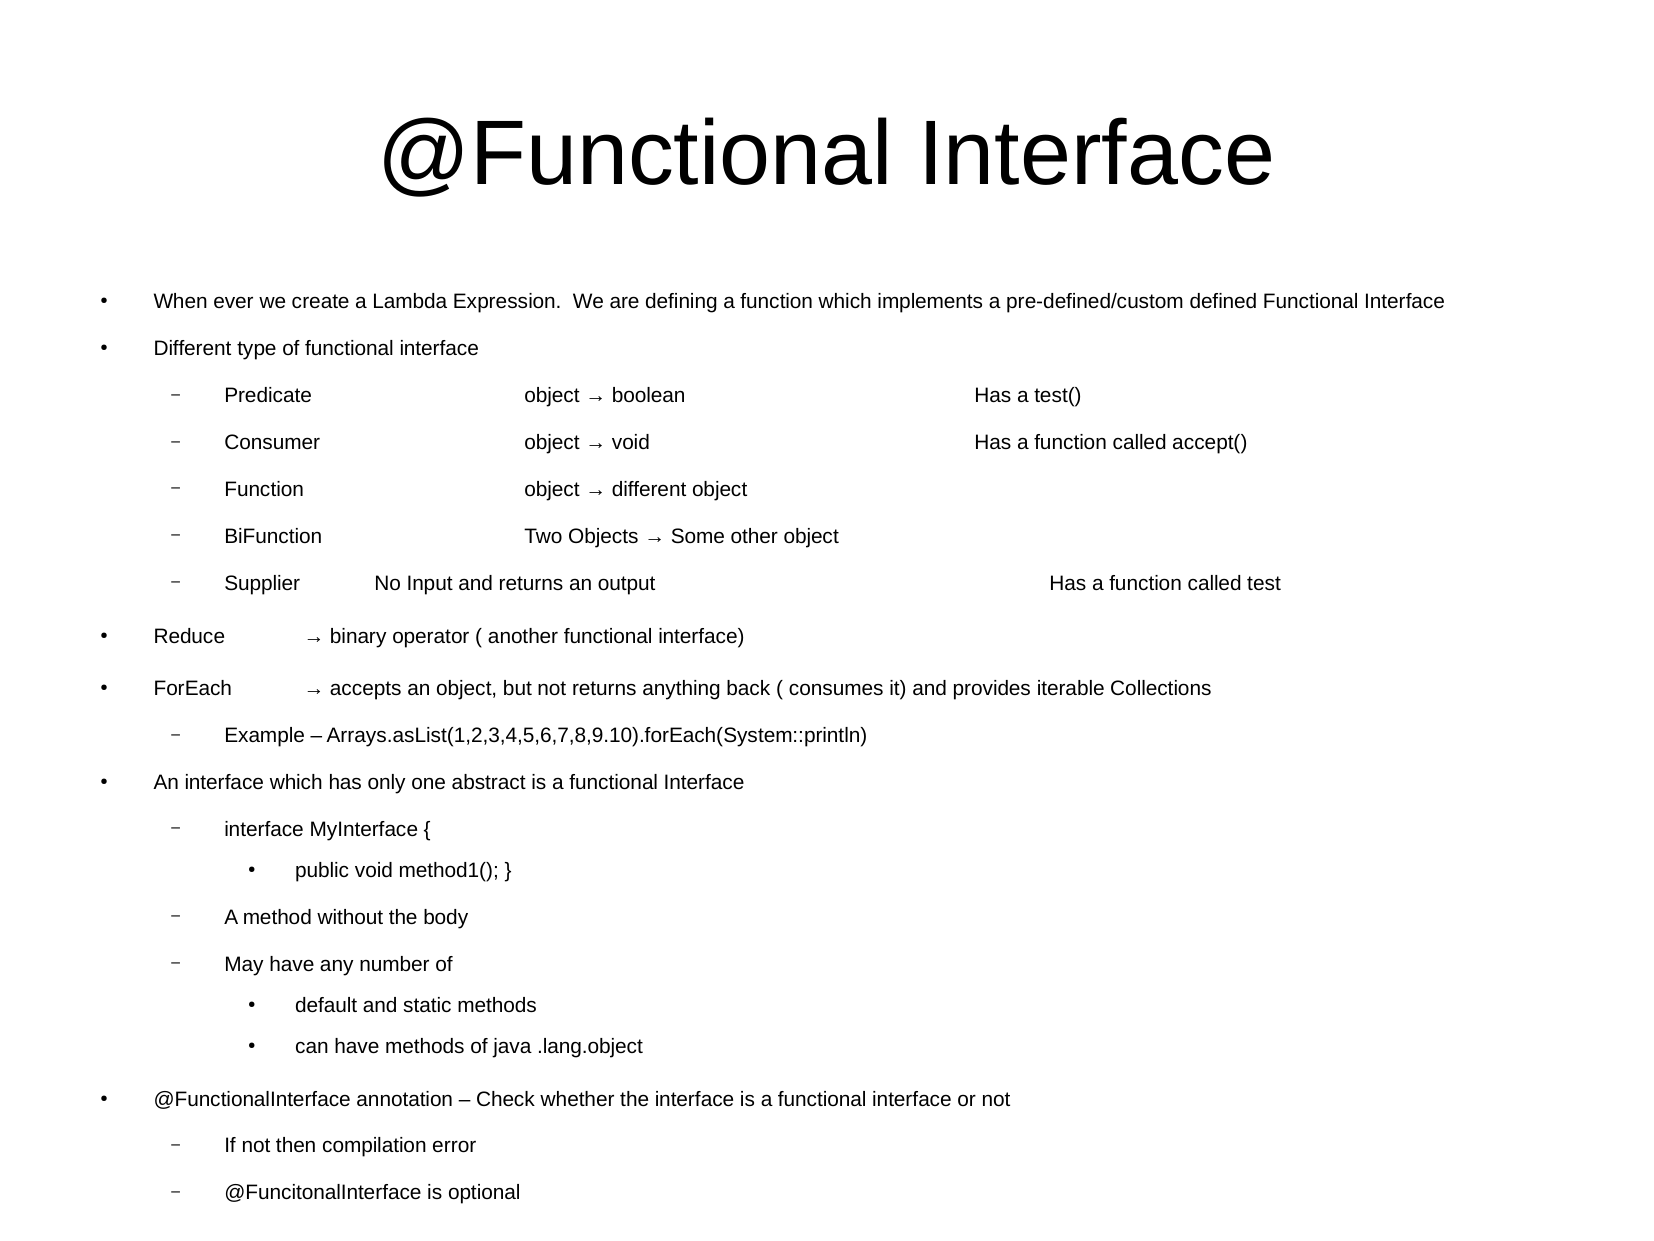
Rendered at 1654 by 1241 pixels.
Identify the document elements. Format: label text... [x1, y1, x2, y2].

title @Functional Interface [82, 49, 1571, 257]
list When ever we create a Lambda Expression. We are defining a function which implements a pre-defined/custom defined Functional Interface Different type of functional interface Predicate object → boolean Has a test() Consumer object → void Has a function called accept() Function object → different object BiFunction Two Objects → Some other object Supplier No Input and returns an output Has a function called test Reduce → binary operator ( another functional interface) ForEach → accepts an object, but not returns anything back ( consumes it) and provides iterable Collections Example – Arrays.asList(1,2,3,4,5,6,7,8,9.10).forEach(System::println) An interface which has only one abstract is a functional Interface interface MyInterface { public void method1(); } A method without the body May have any number of default and static methods can have methods of java .lang.object @FunctionalInterface annotation – Check whether the interface is a functional interface or not If not then compilation error @FuncitonalInterface is optional [82, 290, 1621, 1216]
